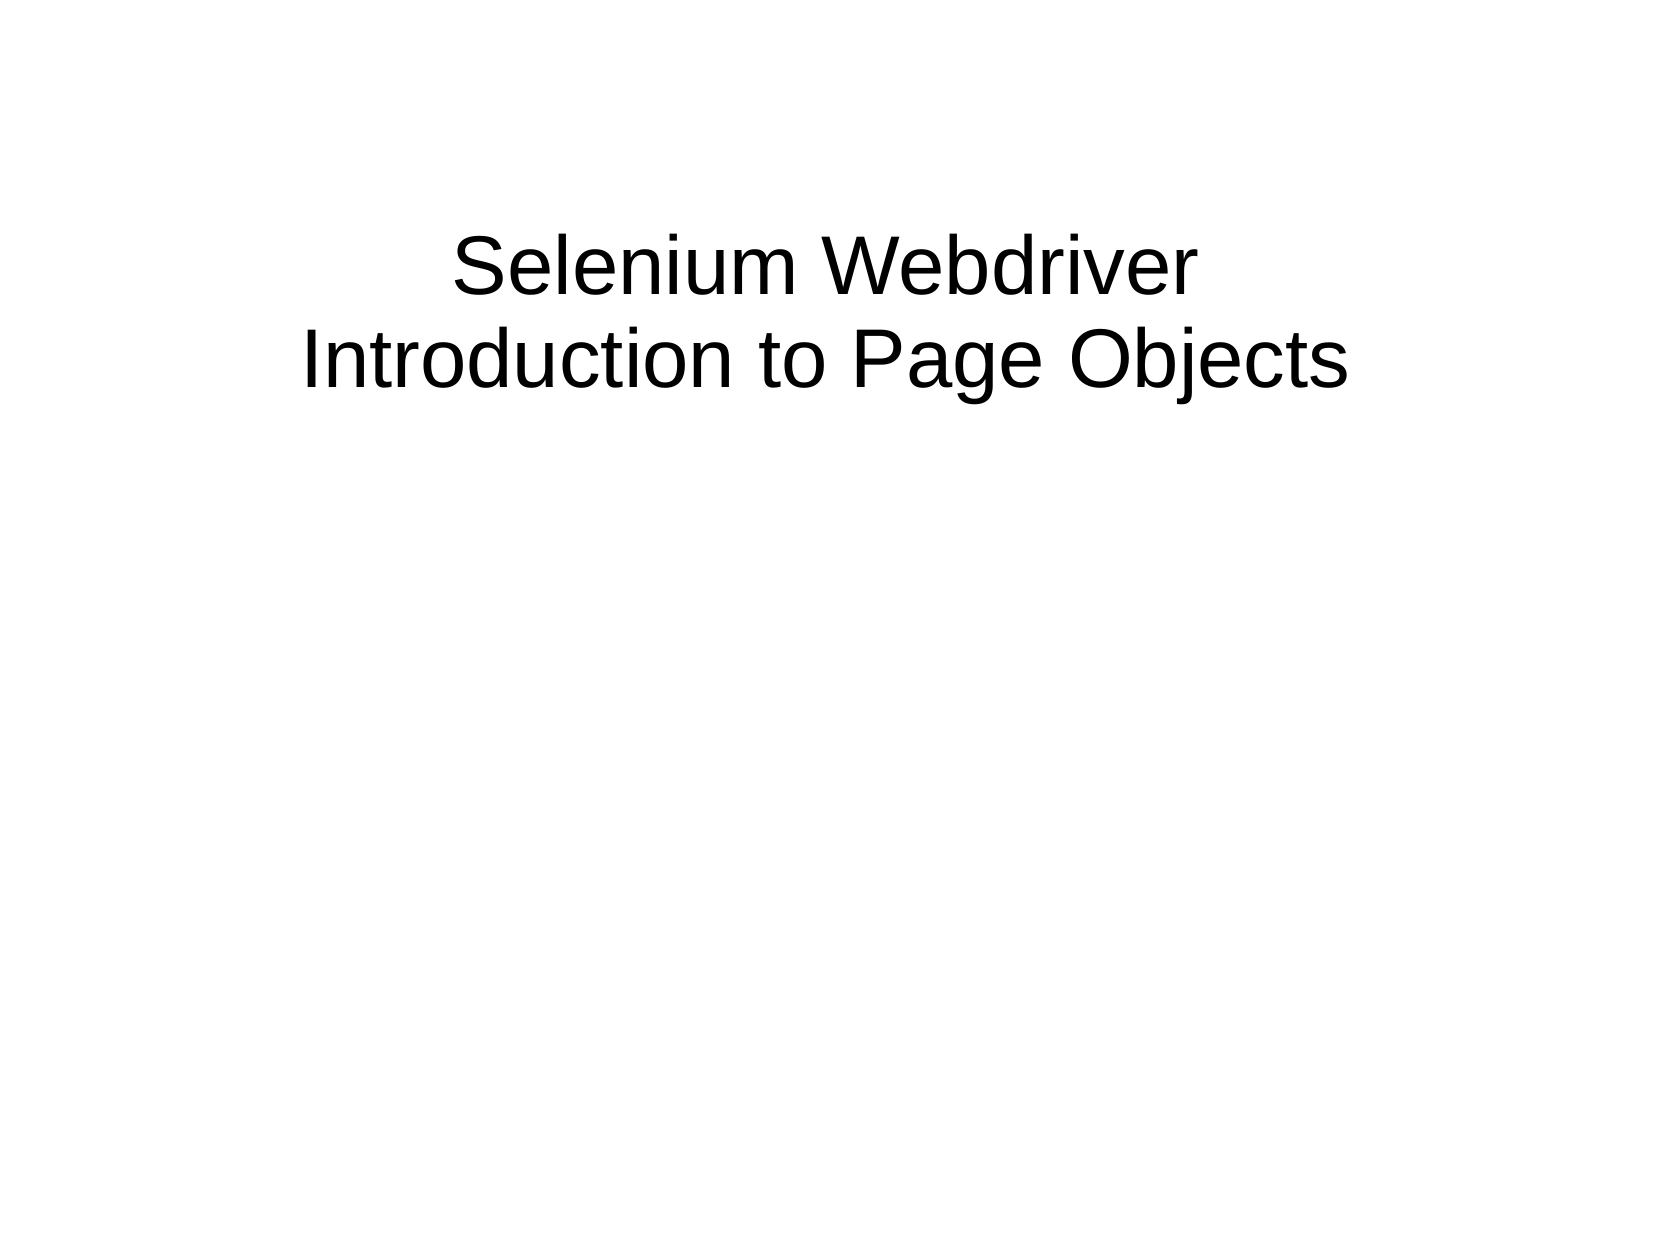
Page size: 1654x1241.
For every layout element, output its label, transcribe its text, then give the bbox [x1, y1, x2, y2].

text_box Selenium Webdriver Introduction to Page Objects [285, 212, 1367, 414]
